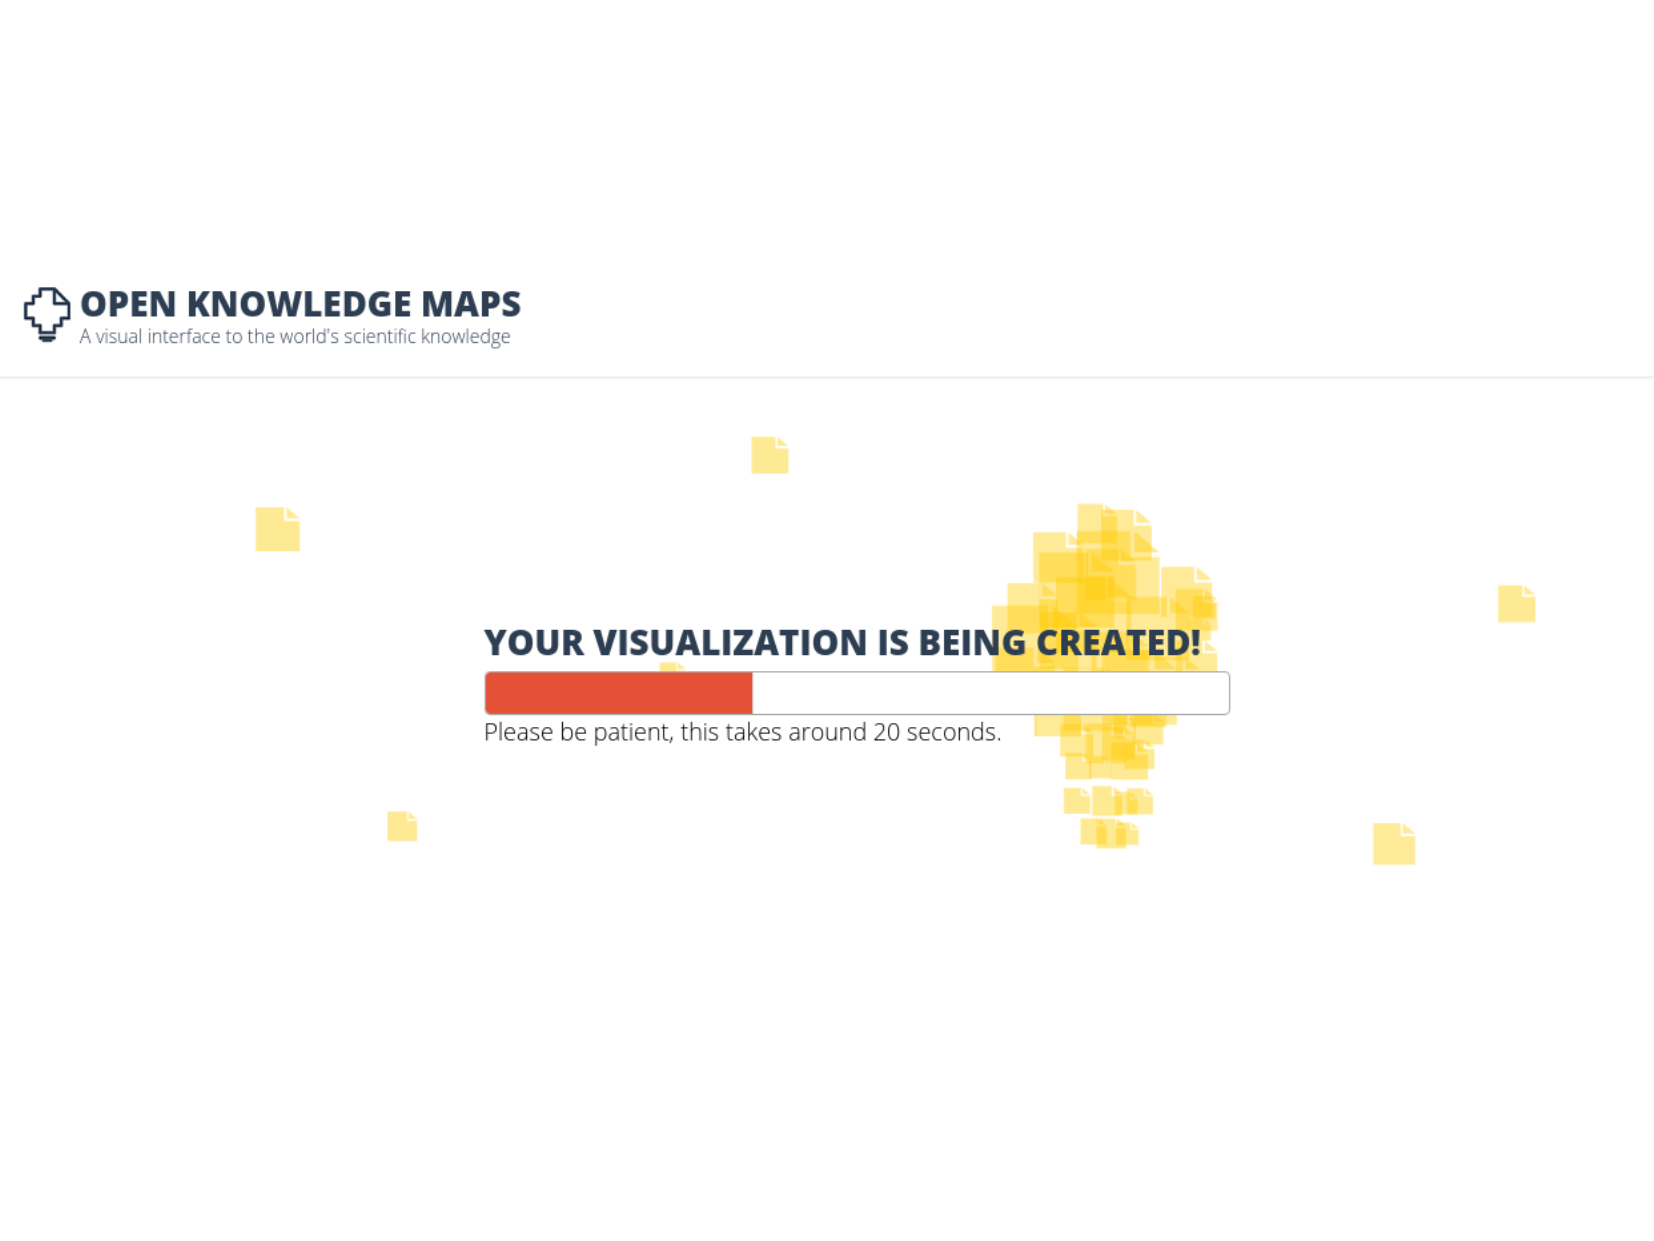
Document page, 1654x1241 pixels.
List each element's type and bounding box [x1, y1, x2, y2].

picture [0, 262, 1654, 978]
